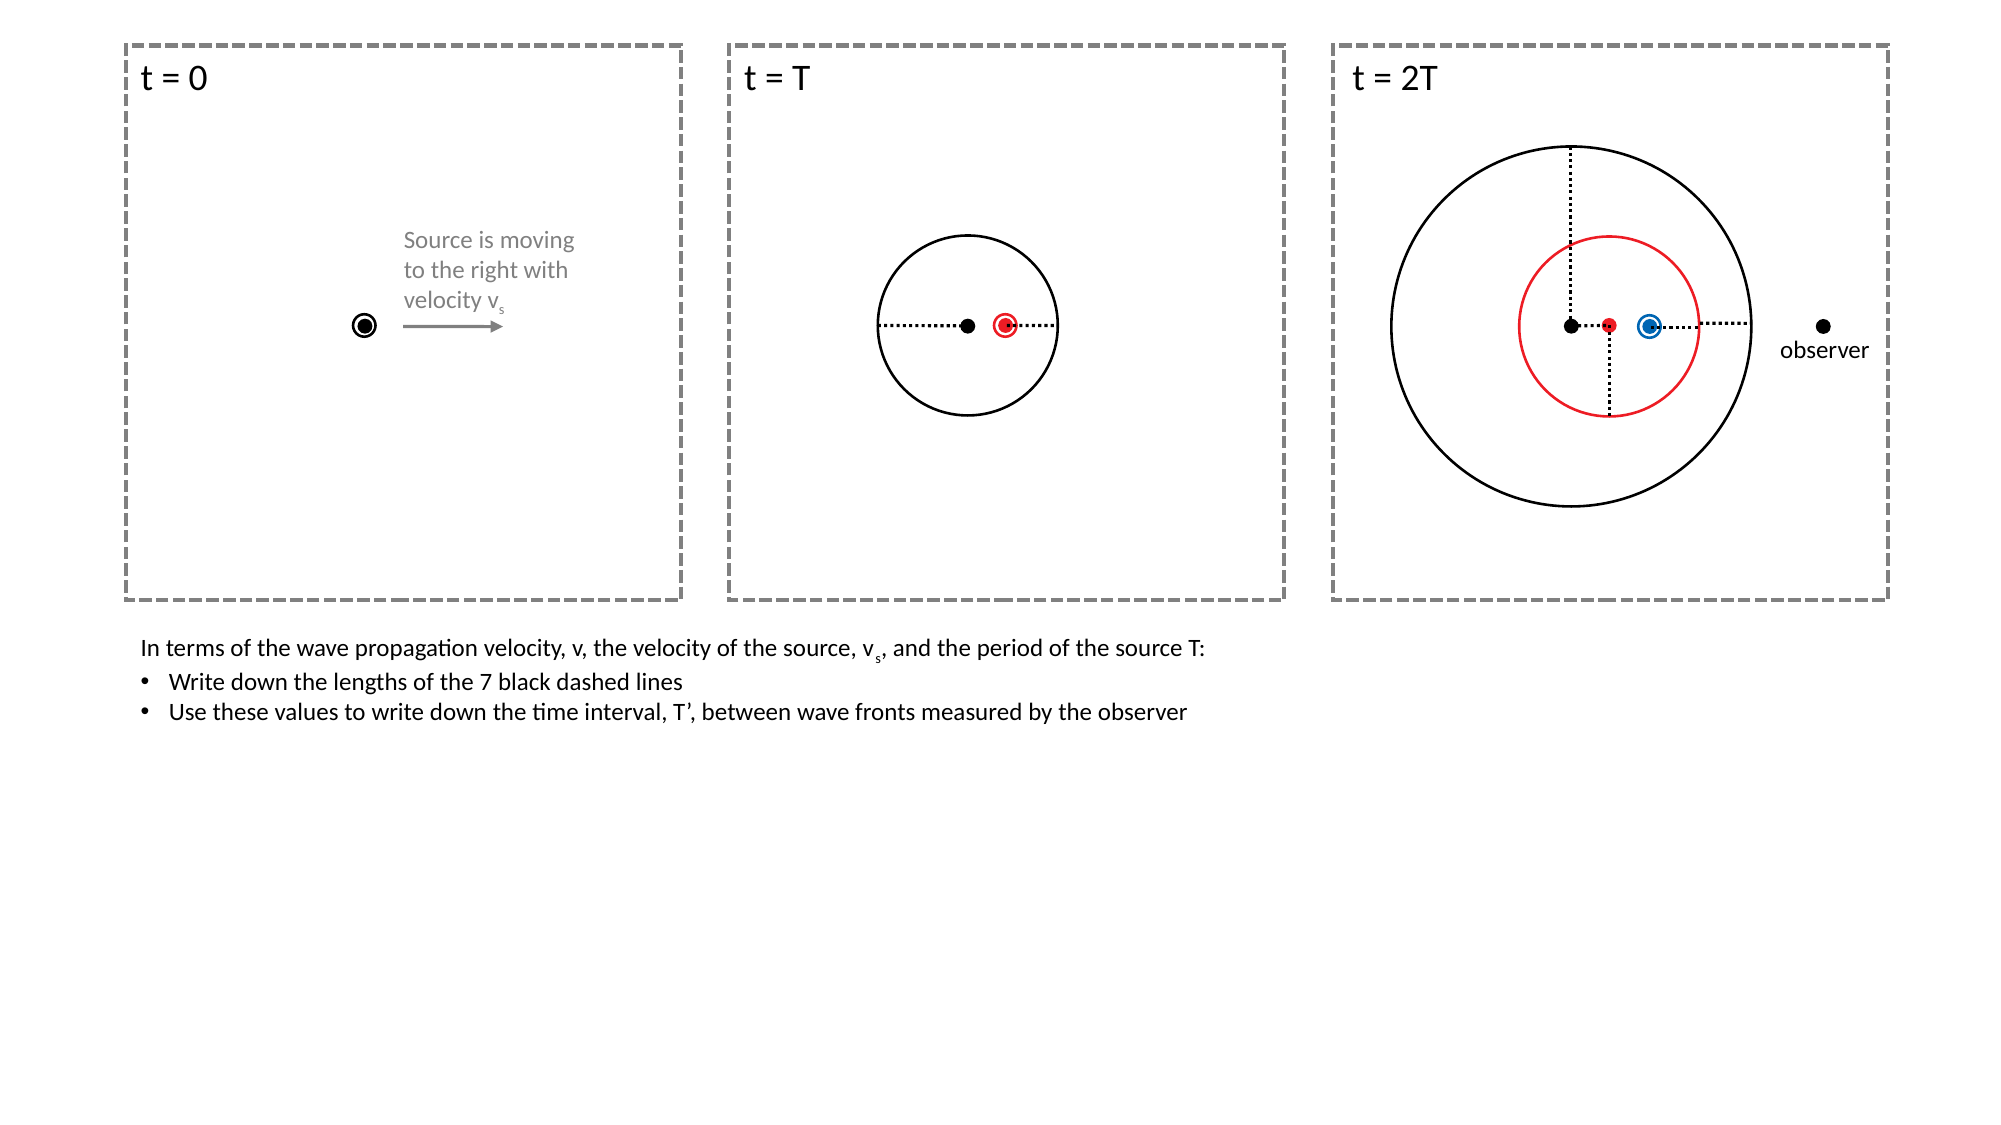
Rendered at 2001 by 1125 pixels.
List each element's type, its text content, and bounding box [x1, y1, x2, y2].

text_box t = 0 [125, 45, 252, 106]
text_box Source is moving to the right with velocity vs [388, 216, 606, 326]
text_box t = T [729, 45, 855, 106]
text_box [1815, 318, 1831, 326]
text_box In terms of the wave propagation velocity, v, the velocity of the source, vs, and the period of the source T: Write down the lengths of the 7 black dashed lines Use these values to write down the time interval, T’, between wave fronts measured by the observer [125, 624, 1427, 734]
text_box [357, 318, 373, 334]
text_box [1642, 318, 1658, 334]
text_box t = 2T [1337, 45, 1464, 106]
text_box [1601, 317, 1617, 333]
text_box [1563, 318, 1579, 334]
text_box observer [1765, 326, 1917, 372]
text_box [960, 318, 976, 334]
text_box [998, 317, 1013, 333]
